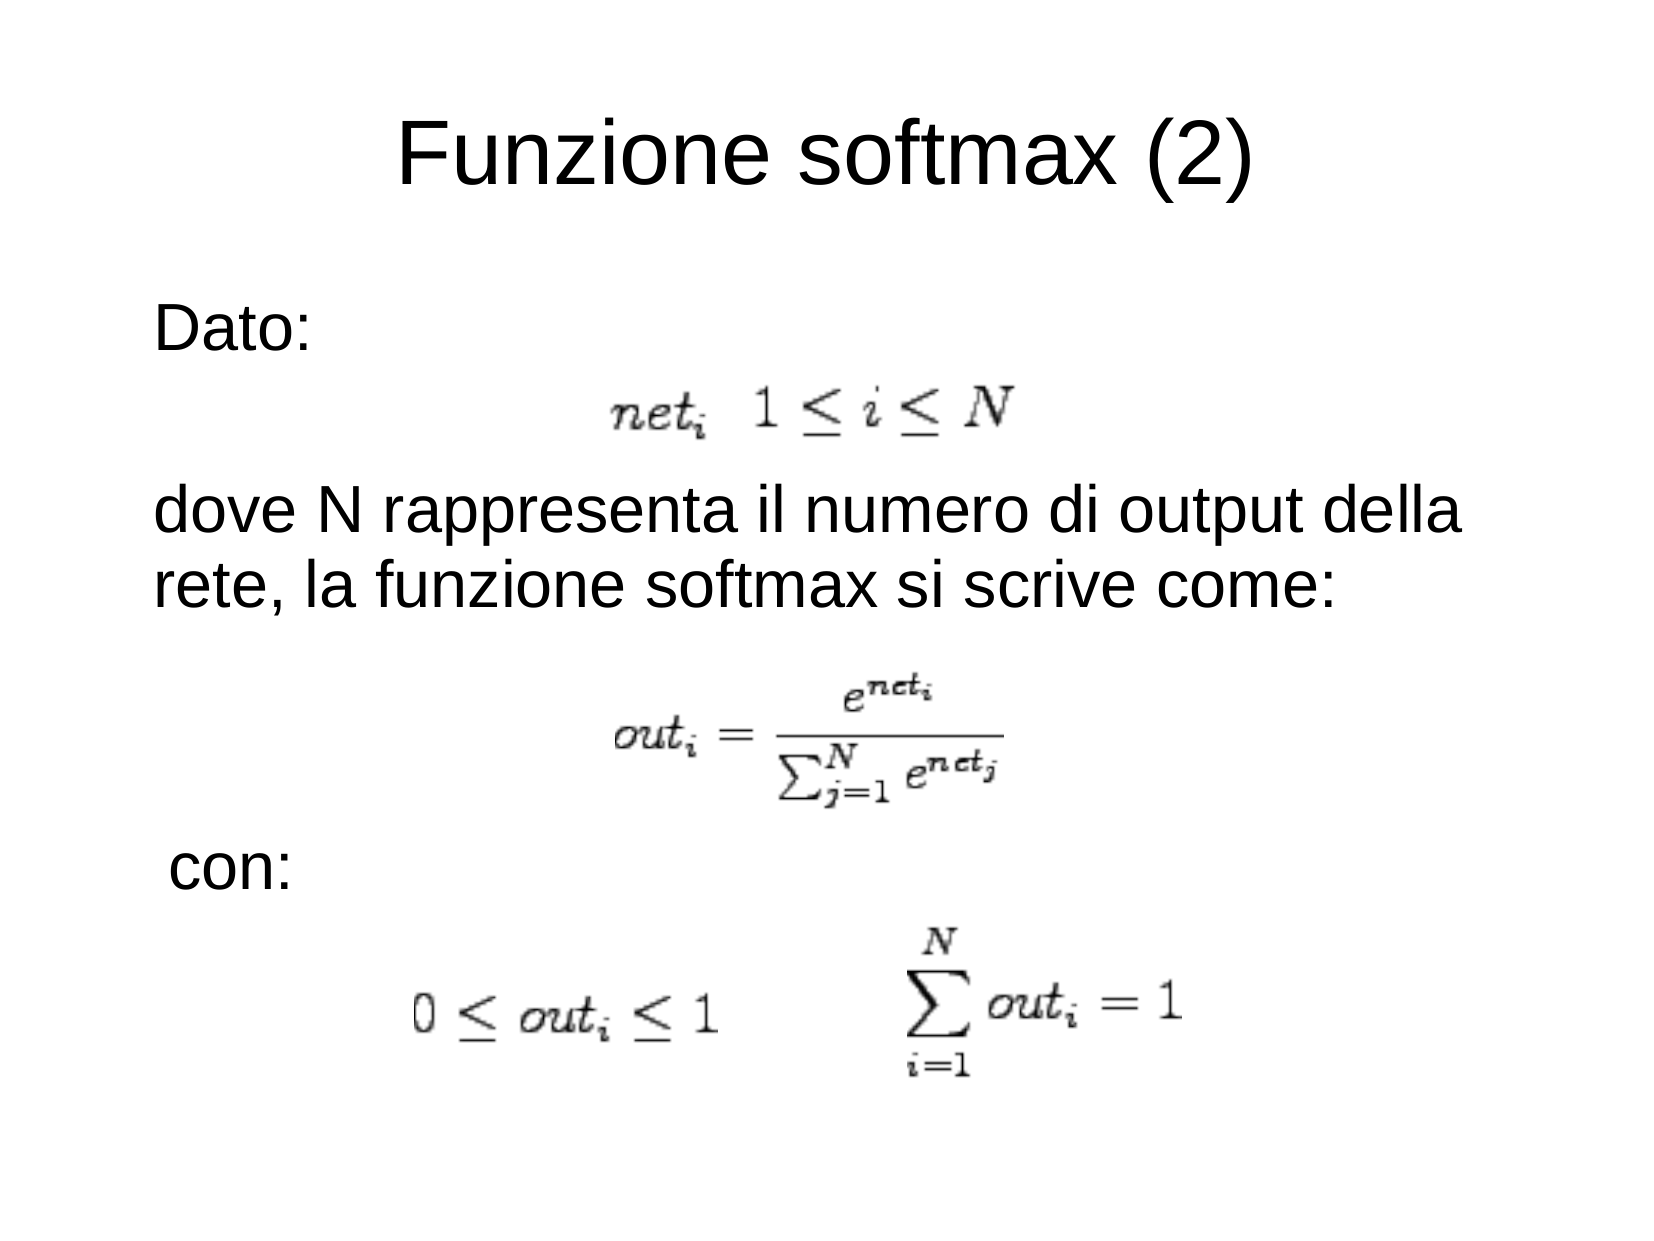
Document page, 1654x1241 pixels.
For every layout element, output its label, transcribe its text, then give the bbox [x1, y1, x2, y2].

picture [744, 374, 1022, 472]
list Dato: [82, 290, 1571, 367]
picture [602, 380, 716, 472]
picture [907, 910, 1182, 1087]
list con: [97, 829, 1586, 906]
picture [414, 954, 718, 1050]
picture [615, 659, 1004, 815]
list dove N rappresenta il numero di output della rete, la funzione softmax si scrive come: [82, 472, 1571, 638]
title Funzione softmax (2) [82, 49, 1571, 257]
